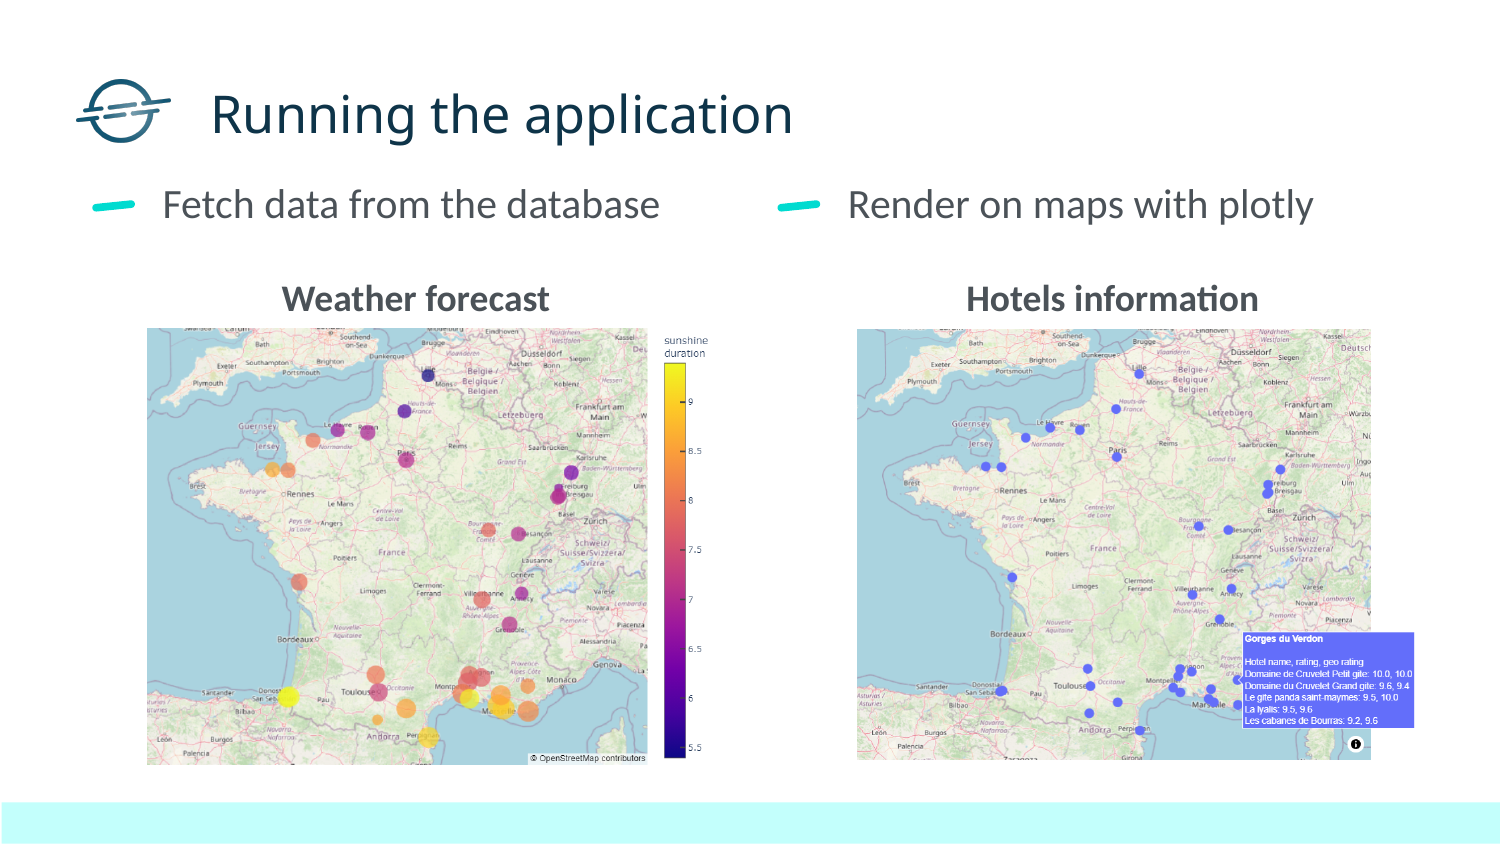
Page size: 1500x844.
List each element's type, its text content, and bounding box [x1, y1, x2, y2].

title Render on maps with plotly [832, 162, 1370, 248]
picture [853, 325, 1416, 763]
text_box [777, 200, 821, 212]
title Fetch data from the database [147, 162, 685, 248]
text_box [92, 200, 135, 212]
title Weather forecast [147, 259, 685, 345]
text_box [1, 802, 1500, 844]
picture [140, 322, 712, 768]
title Hotels information [844, 259, 1382, 345]
picture [76, 79, 171, 143]
title Running the application [195, 66, 1068, 154]
